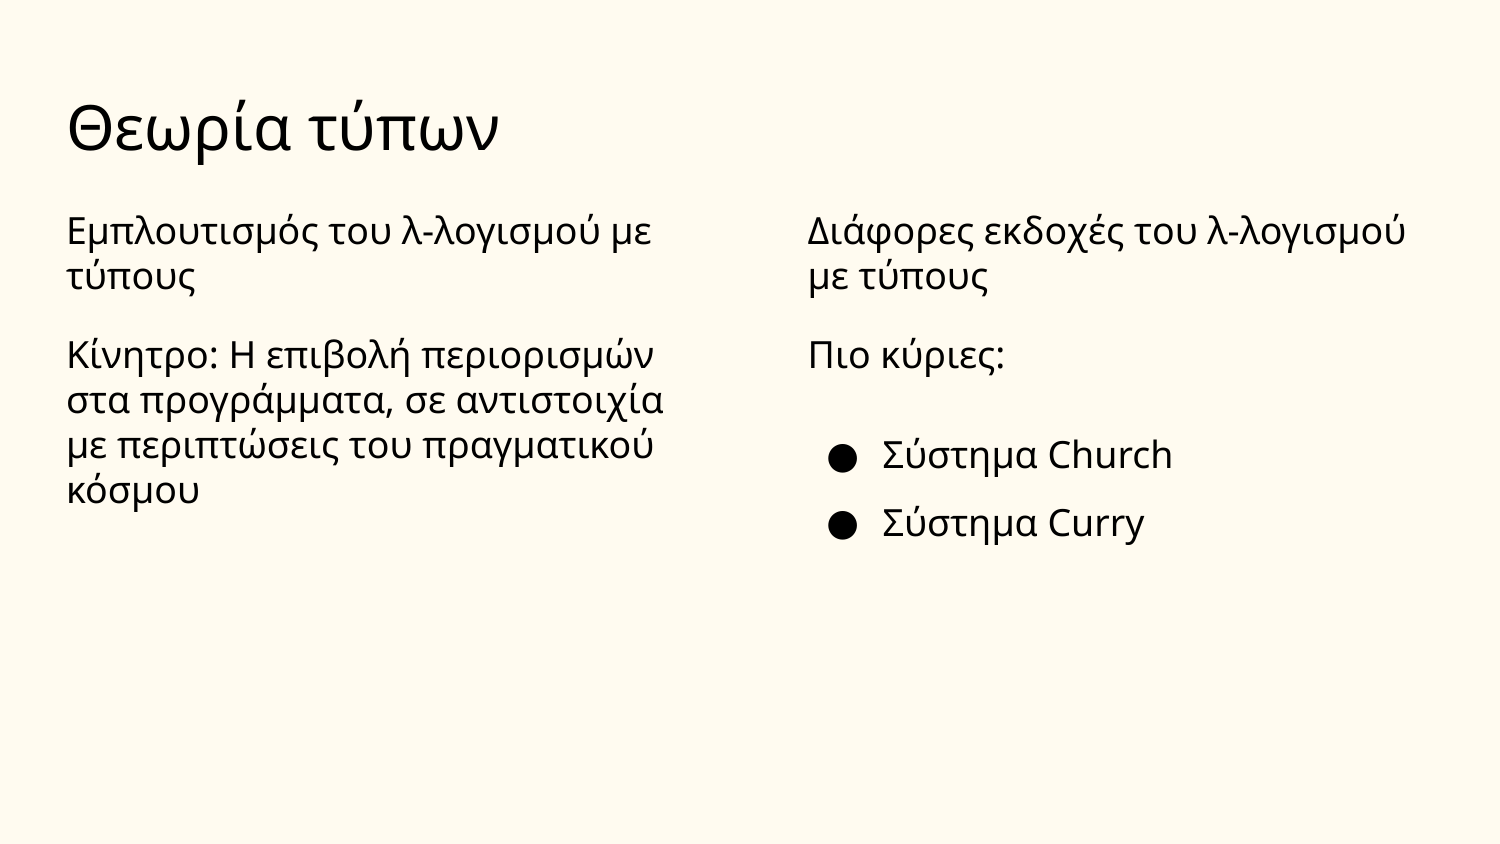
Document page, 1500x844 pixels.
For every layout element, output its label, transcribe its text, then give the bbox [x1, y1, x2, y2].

list Διάφορες εκδοχές του λ-λογισμού με τύπους Πιο κύριες: Σύστημα Church Σύστημα Curry [792, 192, 1449, 750]
title Θεωρία τύπων [51, 72, 1449, 174]
list Εμπλουτισμός του λ-λογισμού με τύπους Κίνητρο: Η επιβολή περιορισμών στα προγράμματα, σε αντιστοιχία με περιπτώσεις του πραγματικού κόσμου [51, 192, 708, 750]
